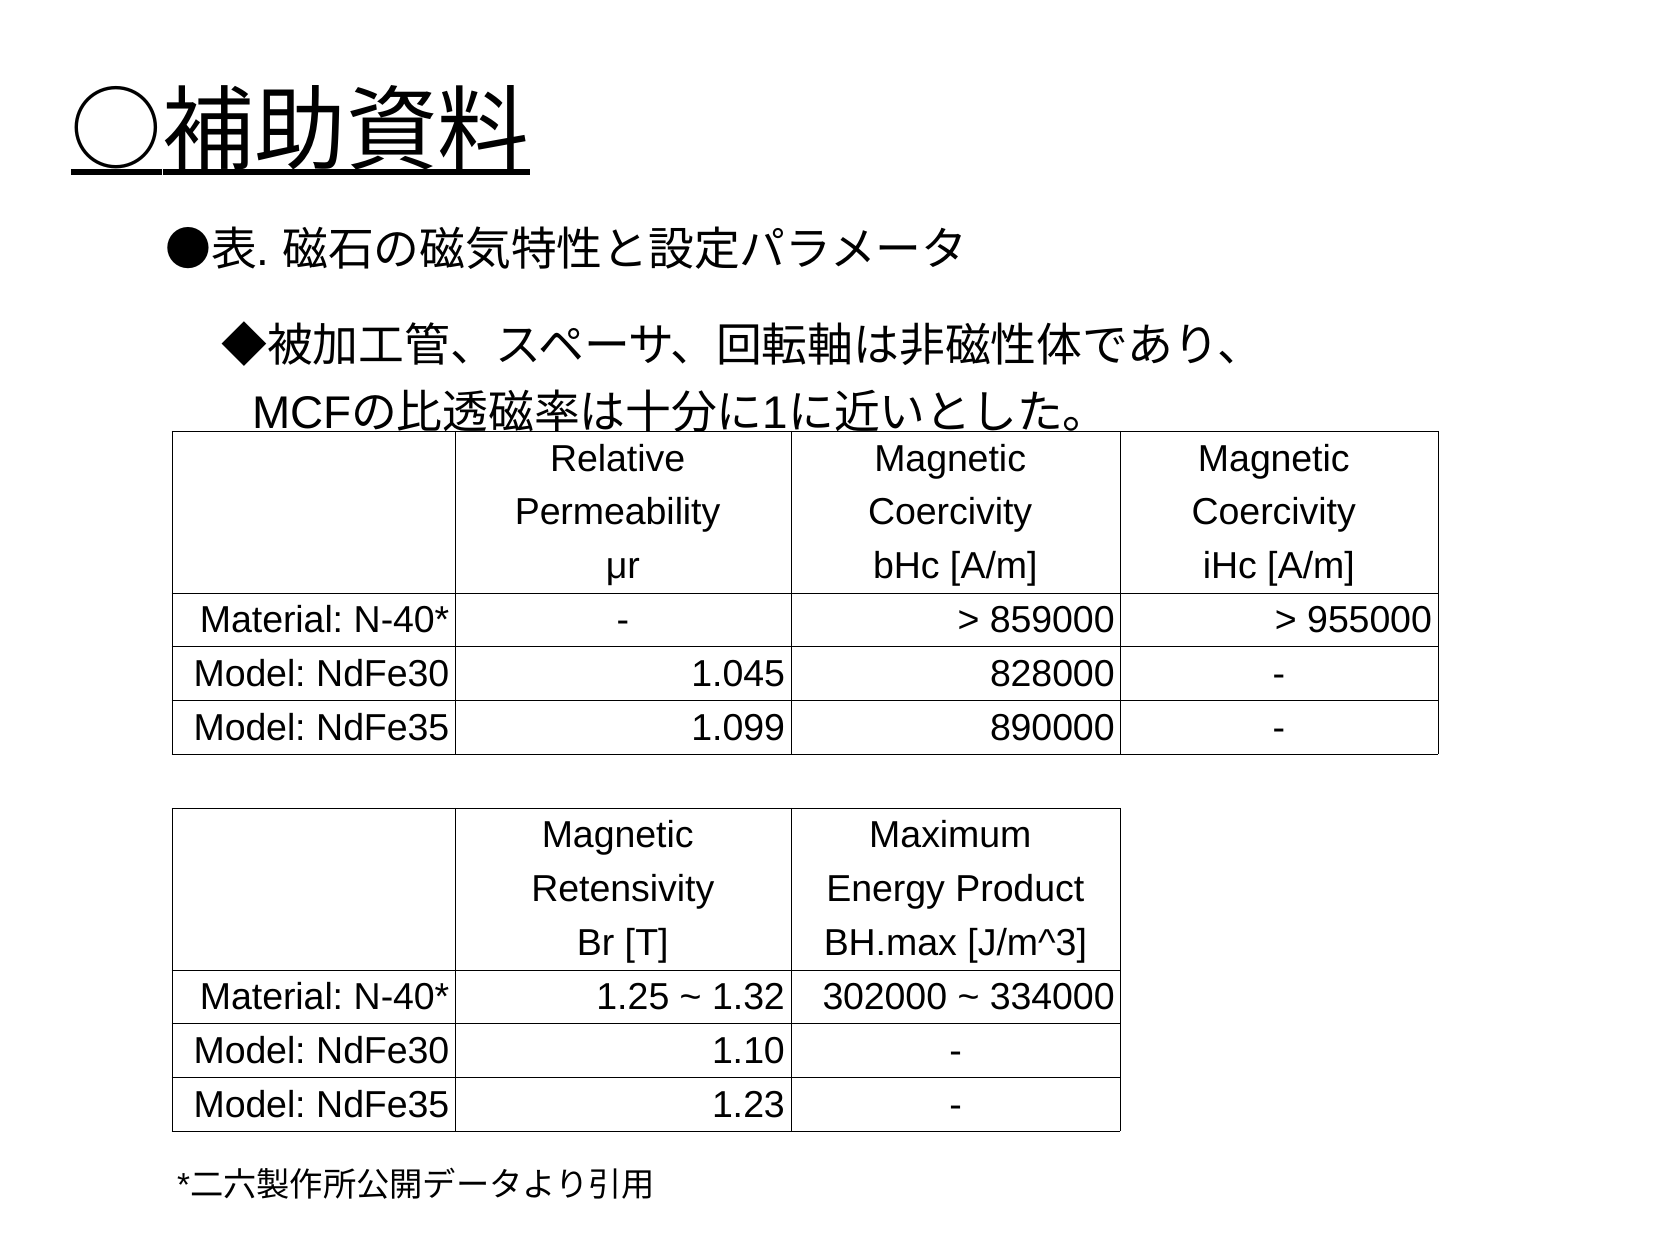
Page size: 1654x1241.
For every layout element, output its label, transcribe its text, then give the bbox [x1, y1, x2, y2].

table_cell [173, 809, 455, 862]
table_cell 1.23 [456, 1078, 791, 1131]
table_cell Material: N-40* [173, 594, 455, 646]
table_cell Model: NdFe30 [173, 647, 455, 700]
table_cell - [792, 1078, 1120, 1131]
table_cell Material: N-40* [173, 971, 455, 1023]
table_cell 890000 [792, 701, 1120, 754]
table_cell [173, 485, 455, 539]
table_cell [172, 755, 455, 808]
table_header Relative [456, 432, 791, 485]
table_cell 1.045 [456, 647, 791, 700]
table_cell [173, 916, 455, 970]
table_cell Energy Product [792, 862, 1120, 916]
table_cell Permeability [456, 485, 791, 539]
table_cell [1121, 1023, 1438, 1077]
table_cell iHc [A/m] [1121, 539, 1438, 593]
table_cell 1.10 [456, 1024, 791, 1077]
table_cell Magnetic [456, 809, 791, 862]
table_cell [173, 862, 455, 916]
table_cell μr [456, 539, 791, 593]
table_cell 302000 ~ 334000 [792, 971, 1120, 1023]
table_cell > 859000 [792, 594, 1120, 646]
table_header Magnetic [792, 432, 1120, 485]
list ●表. 磁石の磁気特性と設定パラメータ ◆被加工管、スペーサ、回転軸は非磁性体であり、 MCFの比透磁率は十分に1に近いとした。 [94, 212, 1453, 461]
table_cell [455, 755, 791, 808]
table_cell [1121, 970, 1438, 1023]
table_cell Model: NdFe35 [173, 701, 455, 754]
table_cell Retensivity [456, 862, 791, 916]
table_cell BH.max [J/m^3] [792, 916, 1120, 970]
table_cell - [456, 594, 791, 646]
table_cell [1121, 862, 1438, 916]
table_cell [1121, 808, 1438, 862]
table_cell [1121, 916, 1438, 970]
list *二六製作所公開データより引用 [106, 1157, 792, 1241]
table_header [173, 432, 455, 485]
table_cell Maximum [792, 809, 1120, 862]
table_cell [173, 539, 455, 593]
table_cell - [1121, 701, 1438, 754]
table_cell [791, 755, 1120, 808]
table_cell Coercivity [1121, 485, 1438, 539]
table_cell 1.25 ~ 1.32 [456, 971, 791, 1023]
table_cell 828000 [792, 647, 1120, 700]
table_cell Model: NdFe30 [173, 1024, 455, 1077]
table_cell Model: NdFe35 [173, 1078, 455, 1131]
table_cell - [1121, 647, 1438, 700]
table_cell > 955000 [1121, 594, 1438, 646]
table_cell Coercivity [792, 485, 1120, 539]
table_cell [1120, 755, 1438, 808]
title ○補助資料 [70, 31, 1559, 213]
table_cell [1121, 1077, 1438, 1131]
table_cell 1.099 [456, 701, 791, 754]
table_cell Br [T] [456, 916, 791, 970]
table_header Magnetic [1121, 432, 1438, 485]
table_cell - [792, 1024, 1120, 1077]
table_cell bHc [A/m] [792, 539, 1120, 593]
